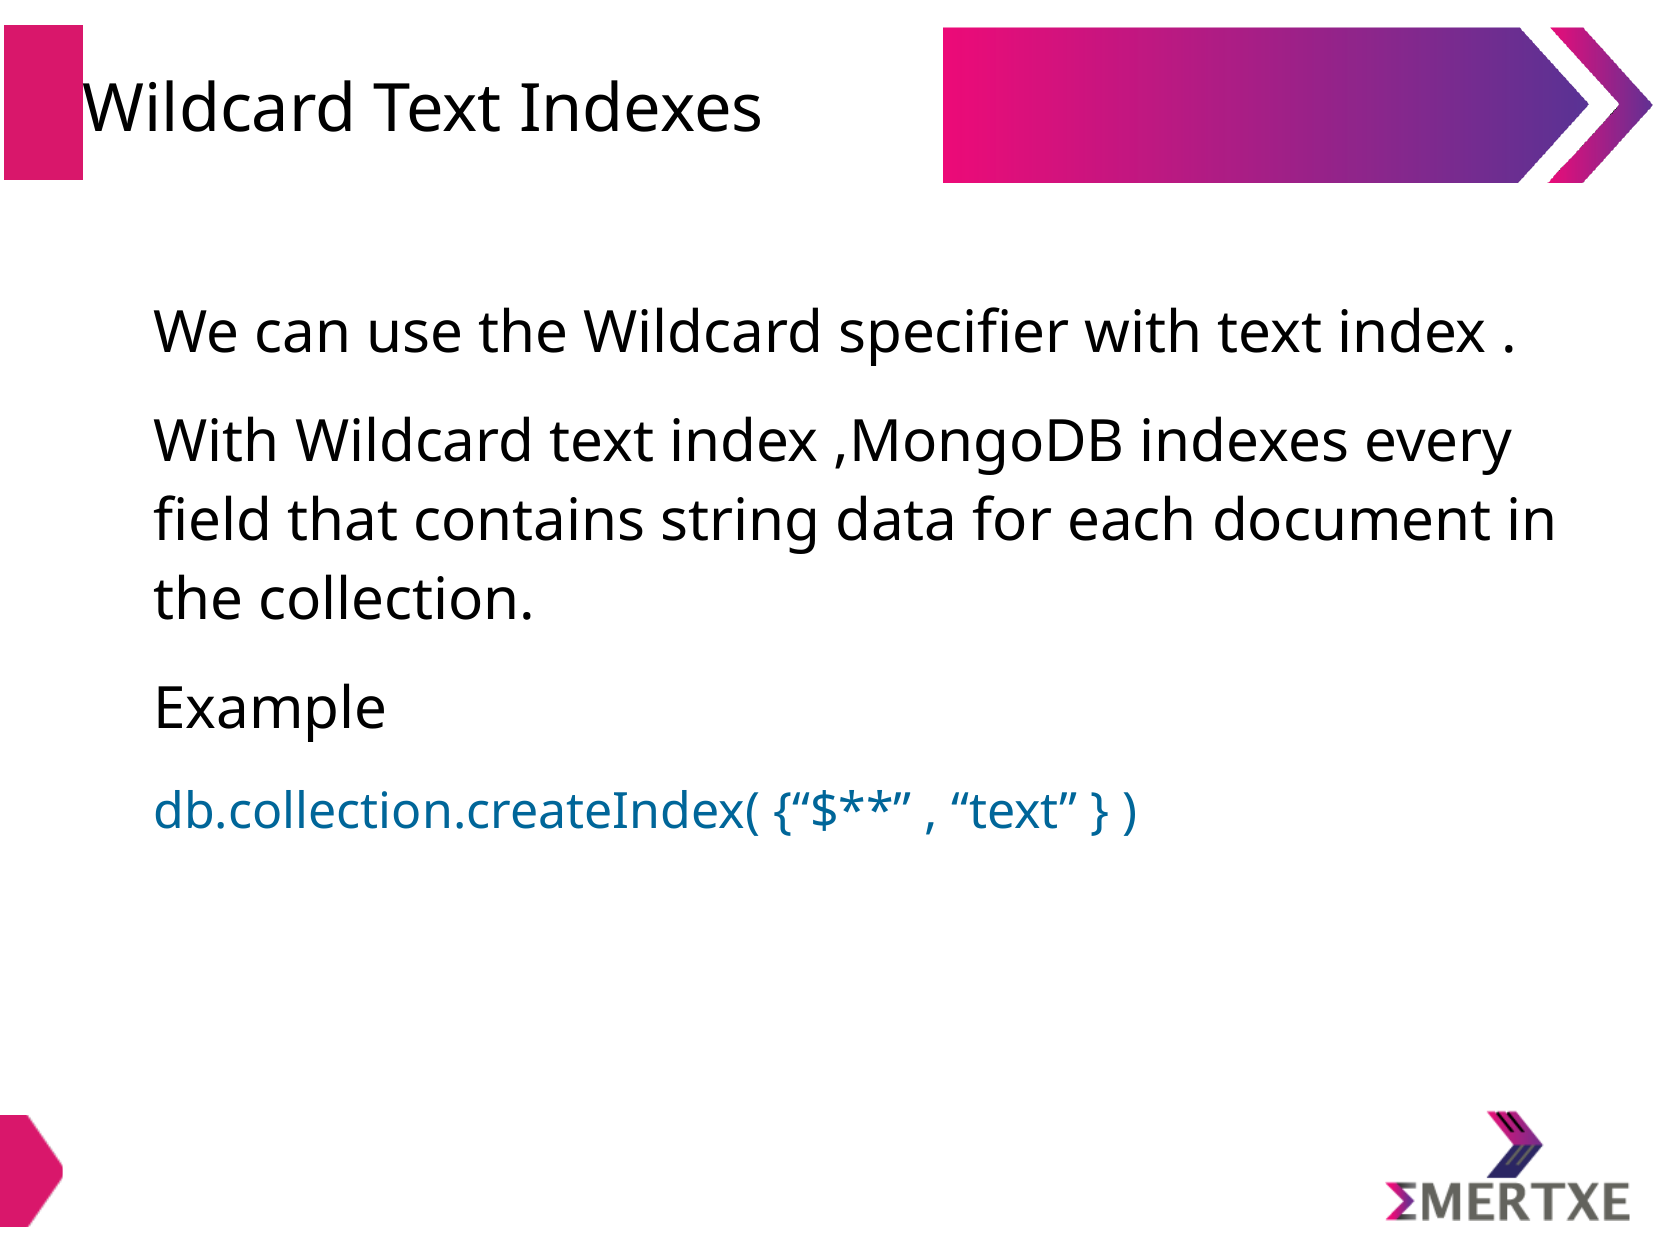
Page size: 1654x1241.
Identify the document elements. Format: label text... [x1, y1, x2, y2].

title Wildcard Text Indexes [82, 2, 1571, 210]
list We can use the Wildcard specifier with text index . With Wildcard text index ,MongoDB indexes every field that contains string data for each document in the collection. Example db.collection.createIndex( {“$**” , “text” } ) [82, 290, 1571, 1010]
picture [1571, 27, 1653, 183]
picture [1385, 1107, 1631, 1221]
